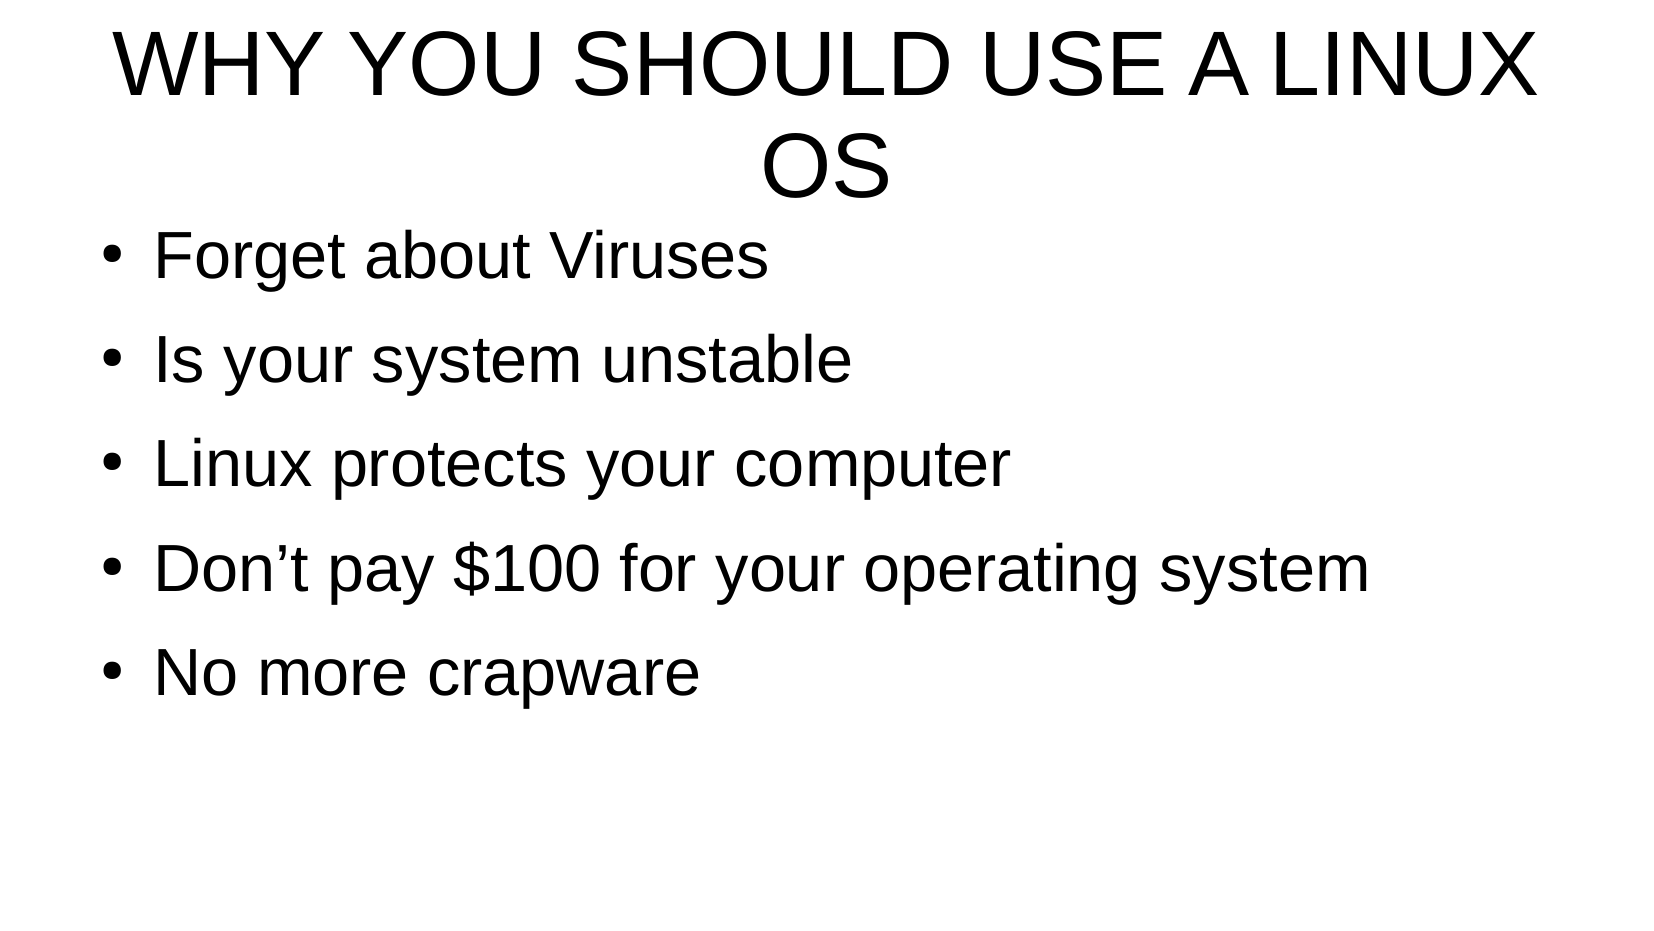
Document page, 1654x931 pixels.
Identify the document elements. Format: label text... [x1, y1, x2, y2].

title WHY YOU SHOULD USE A LINUX OS [82, 12, 1571, 217]
list Forget about Viruses Is your system unstable Linux protects your computer Don’t pay $100 for your operating system No more crapware [82, 217, 1571, 758]
